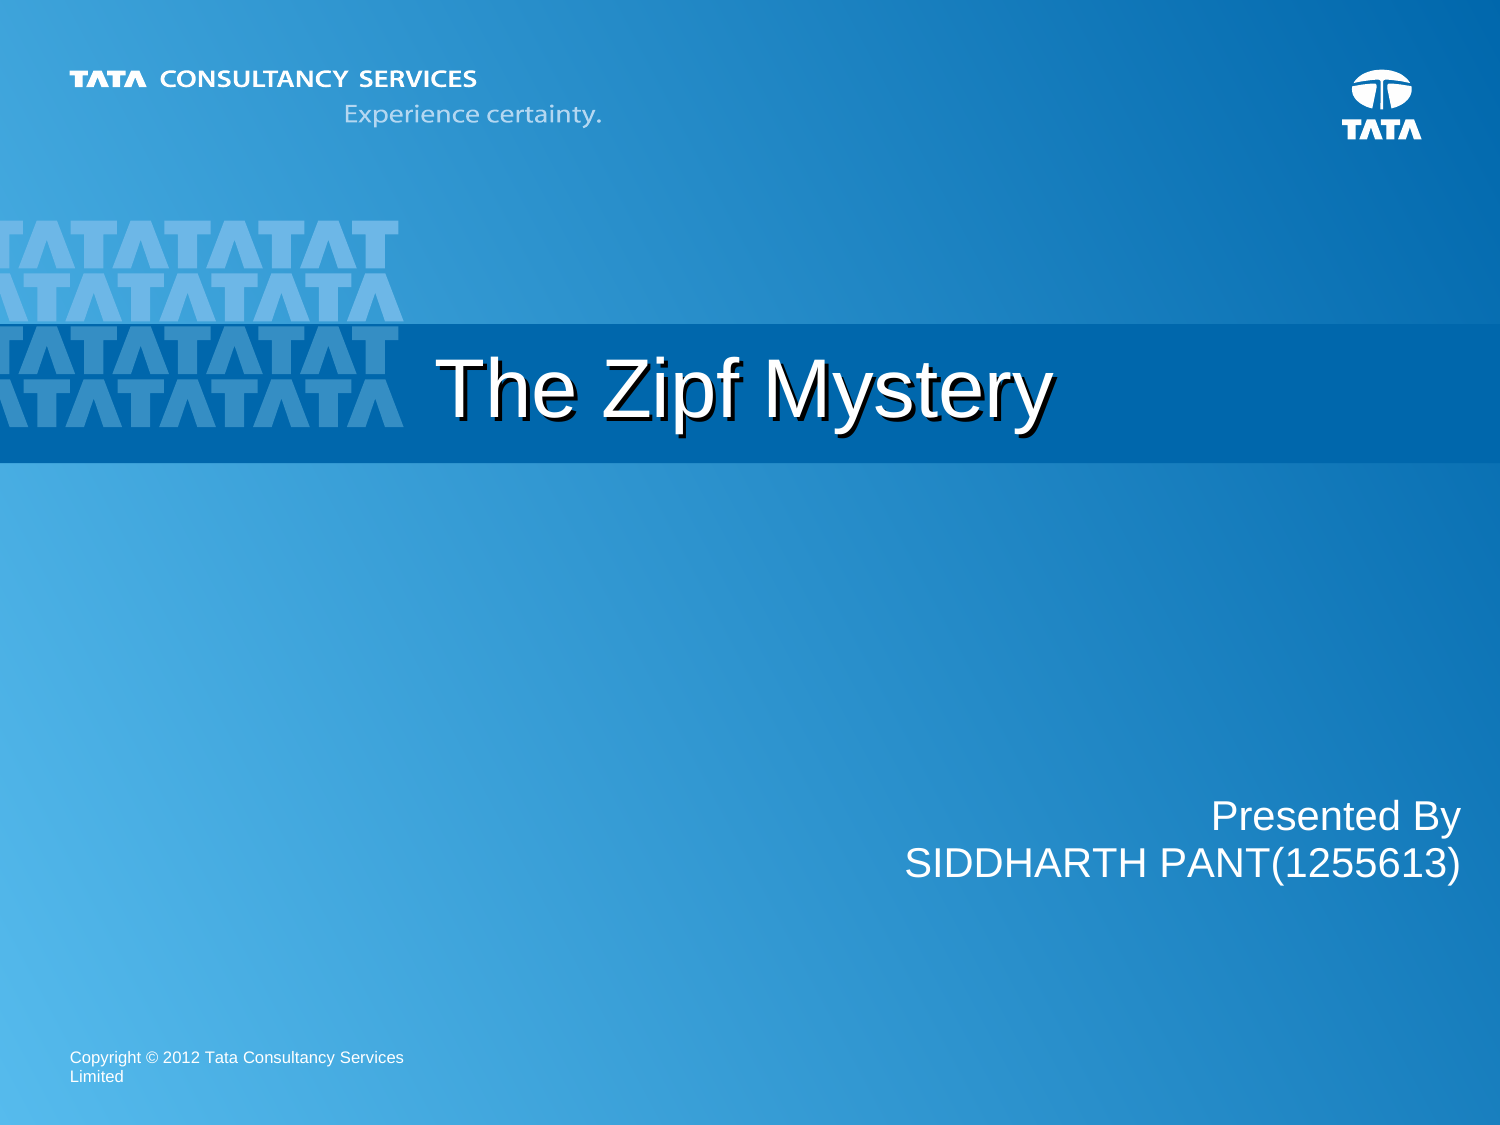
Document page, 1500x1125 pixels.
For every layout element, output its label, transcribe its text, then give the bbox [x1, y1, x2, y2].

title The Zipf Mystery [420, 285, 1141, 496]
subtitle Presented By SIDDHARTH PANT(1255613) [795, 629, 1470, 1051]
